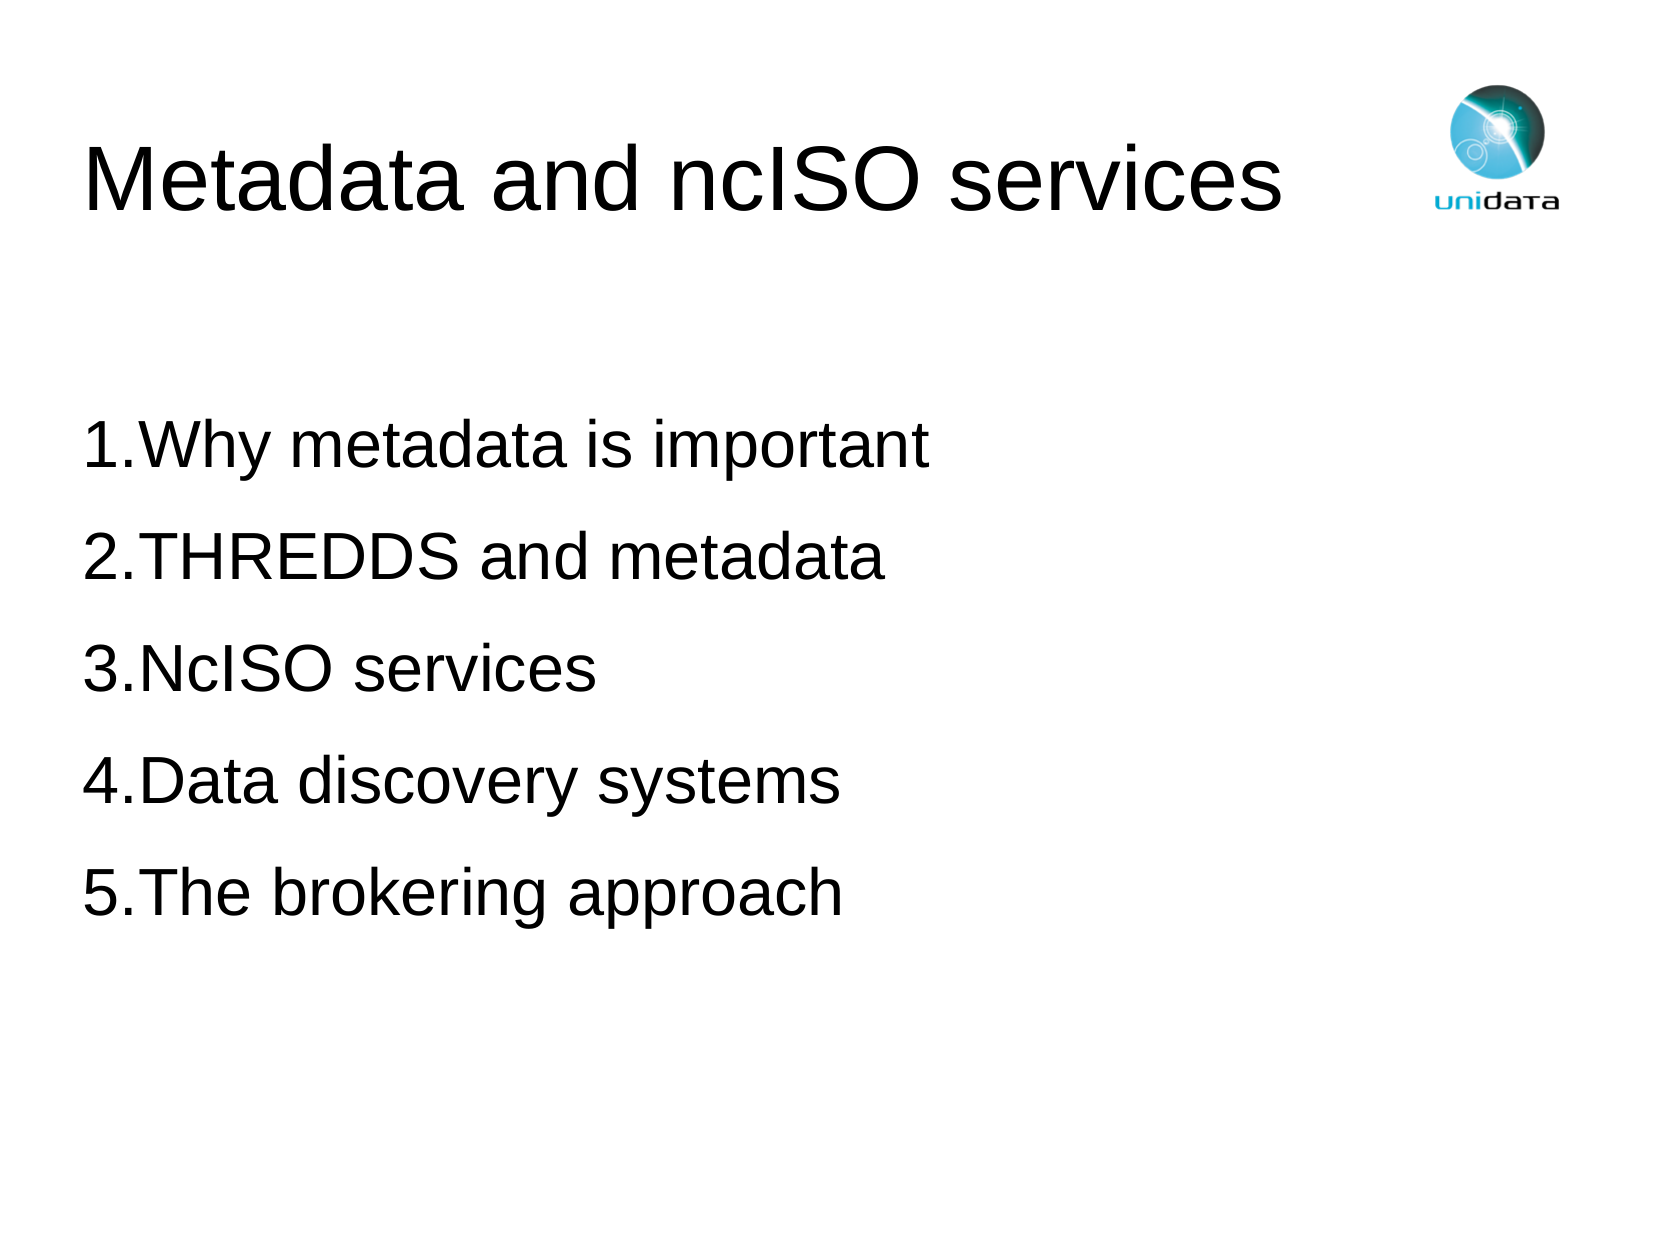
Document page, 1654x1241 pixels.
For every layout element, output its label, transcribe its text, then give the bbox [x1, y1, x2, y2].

title Metadata and ncISO services [82, 49, 1571, 257]
picture [1423, 73, 1570, 224]
subtitle Why metadata is important THREDDS and metadata NcISO services Data discovery systems The brokering approach [82, 290, 1538, 1010]
